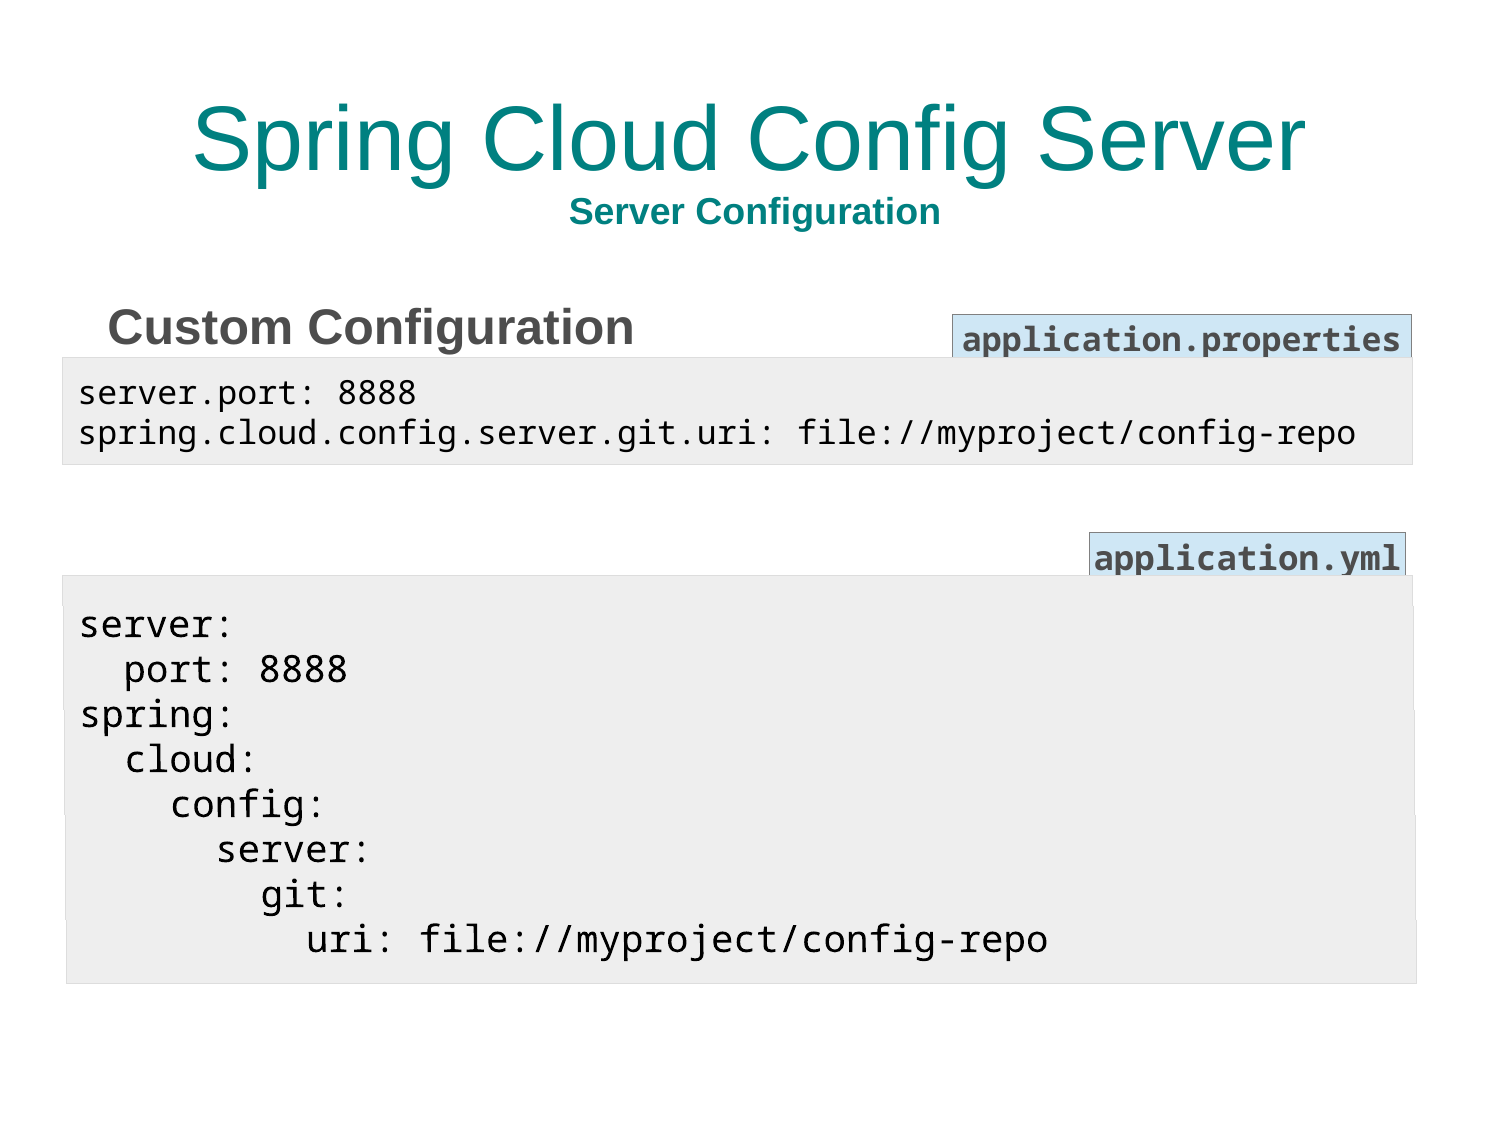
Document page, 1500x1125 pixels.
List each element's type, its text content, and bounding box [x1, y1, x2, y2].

text_box Server Configuration [0, 180, 1500, 249]
text_box server.port: 8888 spring.cloud.config.server.git.uri: file://myproject/config-repo [62, 357, 1413, 465]
title Spring Cloud Config Server [75, 44, 1425, 180]
text_box application.yml [1089, 532, 1406, 575]
text_box Custom Configuration [92, 286, 708, 422]
text_box application.properties [952, 314, 1412, 357]
text_box server: port: 8888 spring: cloud: config: server: git: uri: file://myproject/config-repo [62, 575, 1417, 984]
